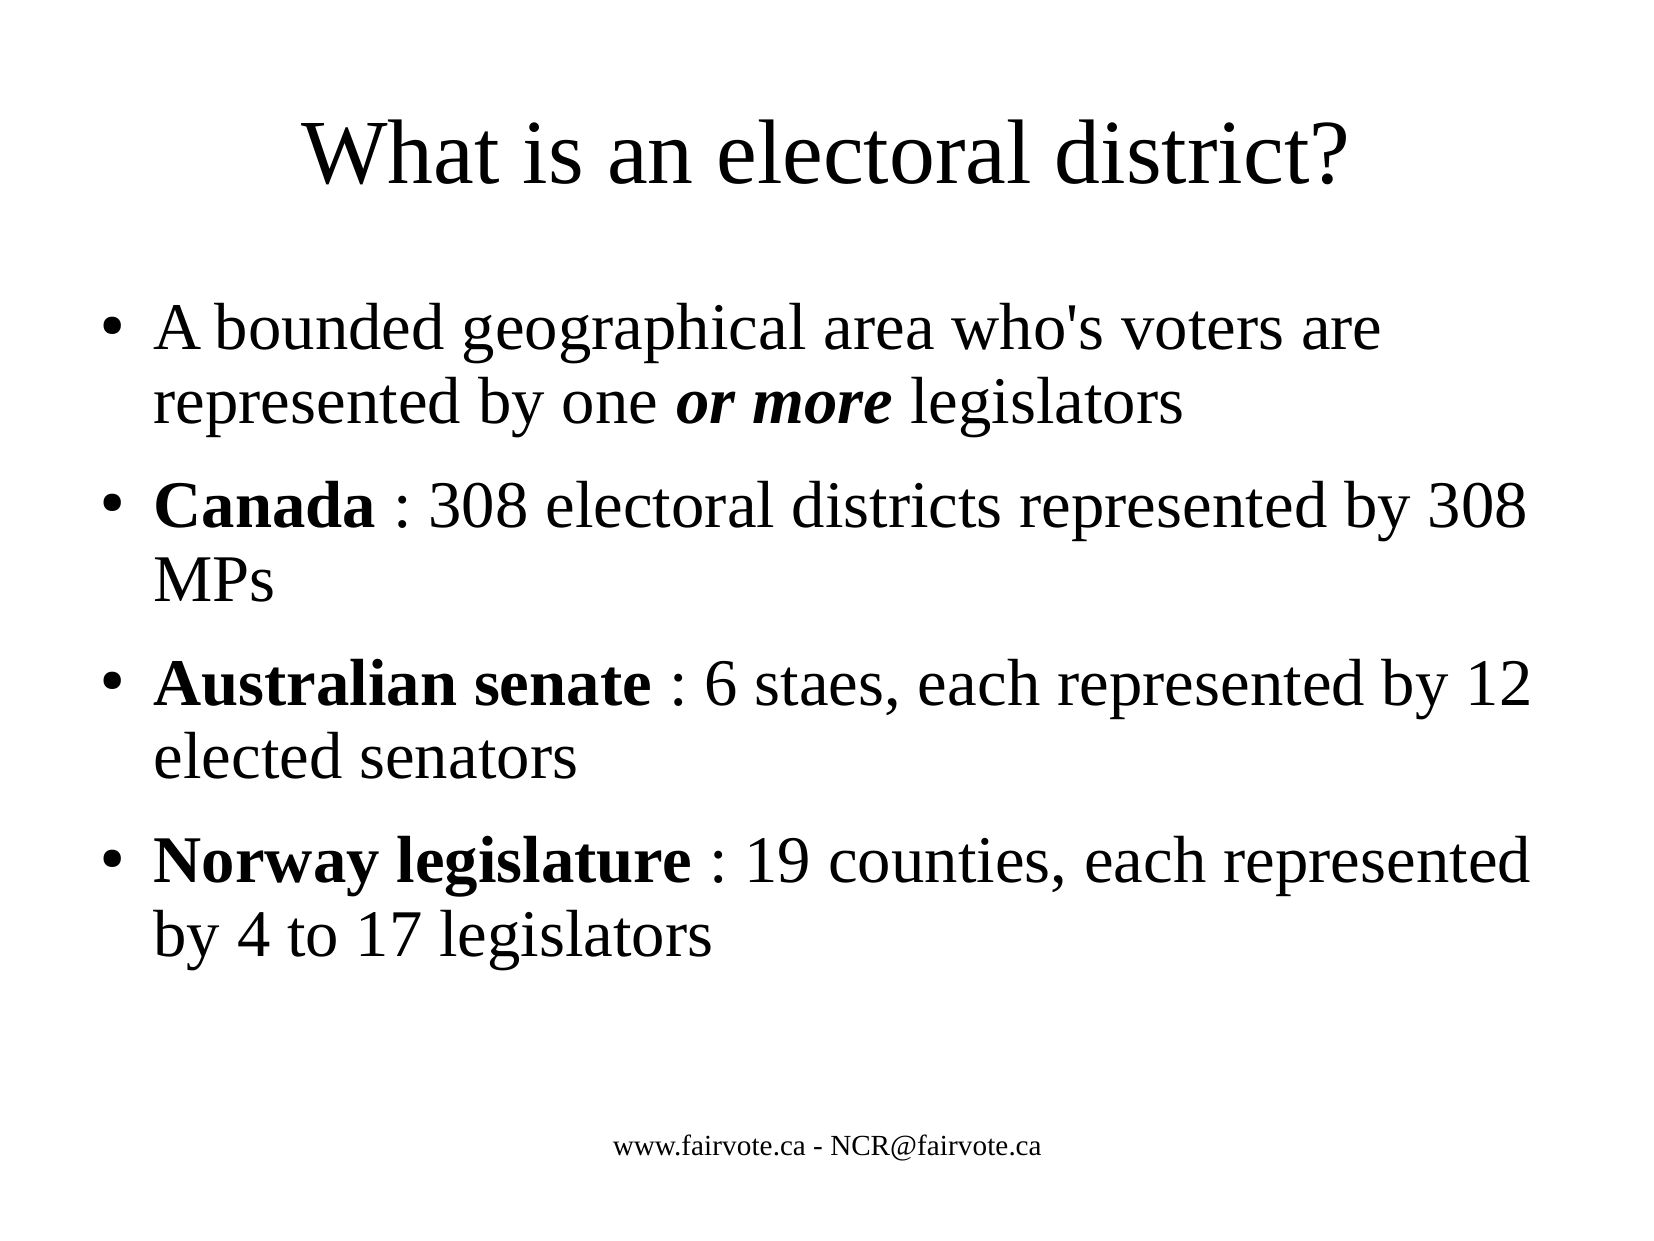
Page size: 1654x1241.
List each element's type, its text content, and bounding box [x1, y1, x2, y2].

list A bounded geographical area who's voters are represented by one or more legislators Canada : 308 electoral districts represented by 308 MPs Australian senate : 6 staes, each represented by 12 elected senators Norway legislature : 19 counties, each represented by 4 to 17 legislators [82, 290, 1538, 1109]
title What is an electoral district? [82, 56, 1571, 250]
